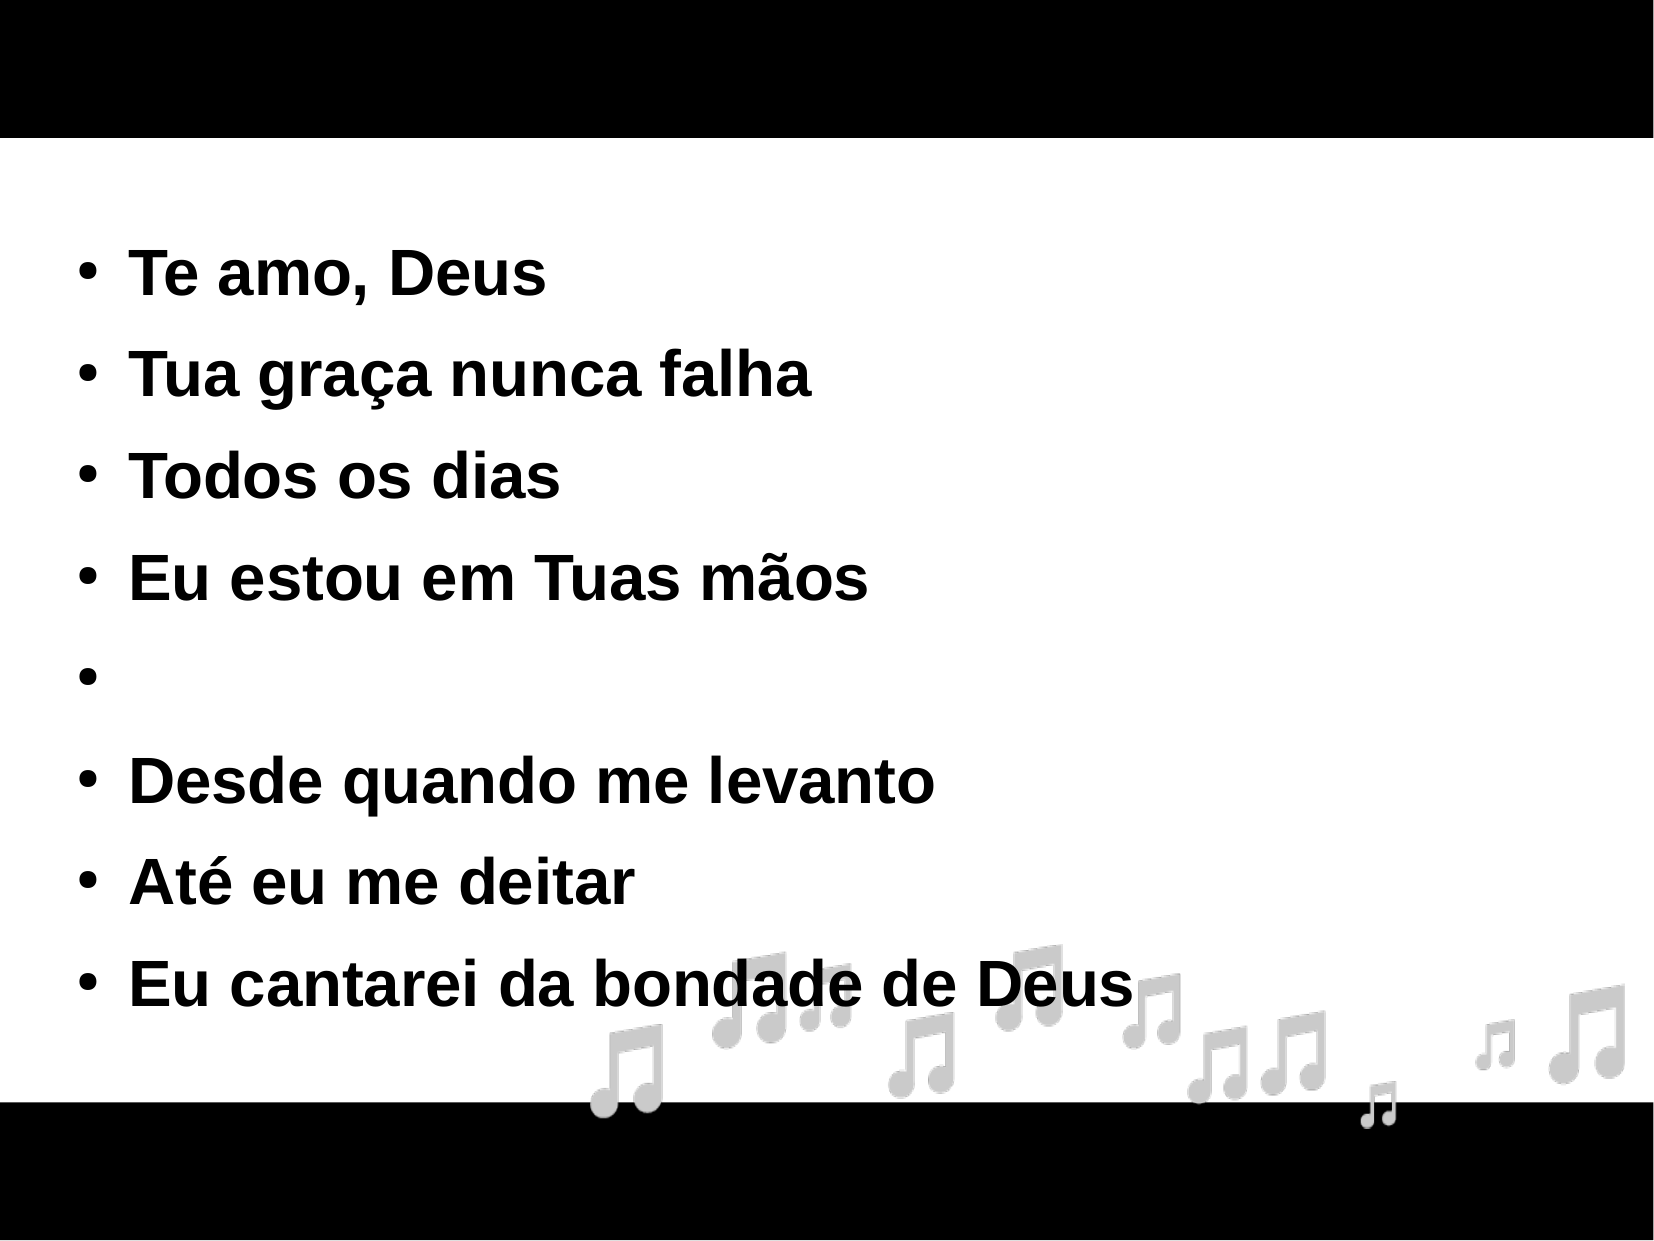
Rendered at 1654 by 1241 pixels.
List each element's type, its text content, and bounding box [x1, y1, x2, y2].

list Te amo, Deus Tua graça nunca falha Todos os dias Eu estou em Tuas mãos Desde quando me levanto Até eu me deitar Eu cantarei da bondade de Deus [59, 236, 1595, 1024]
